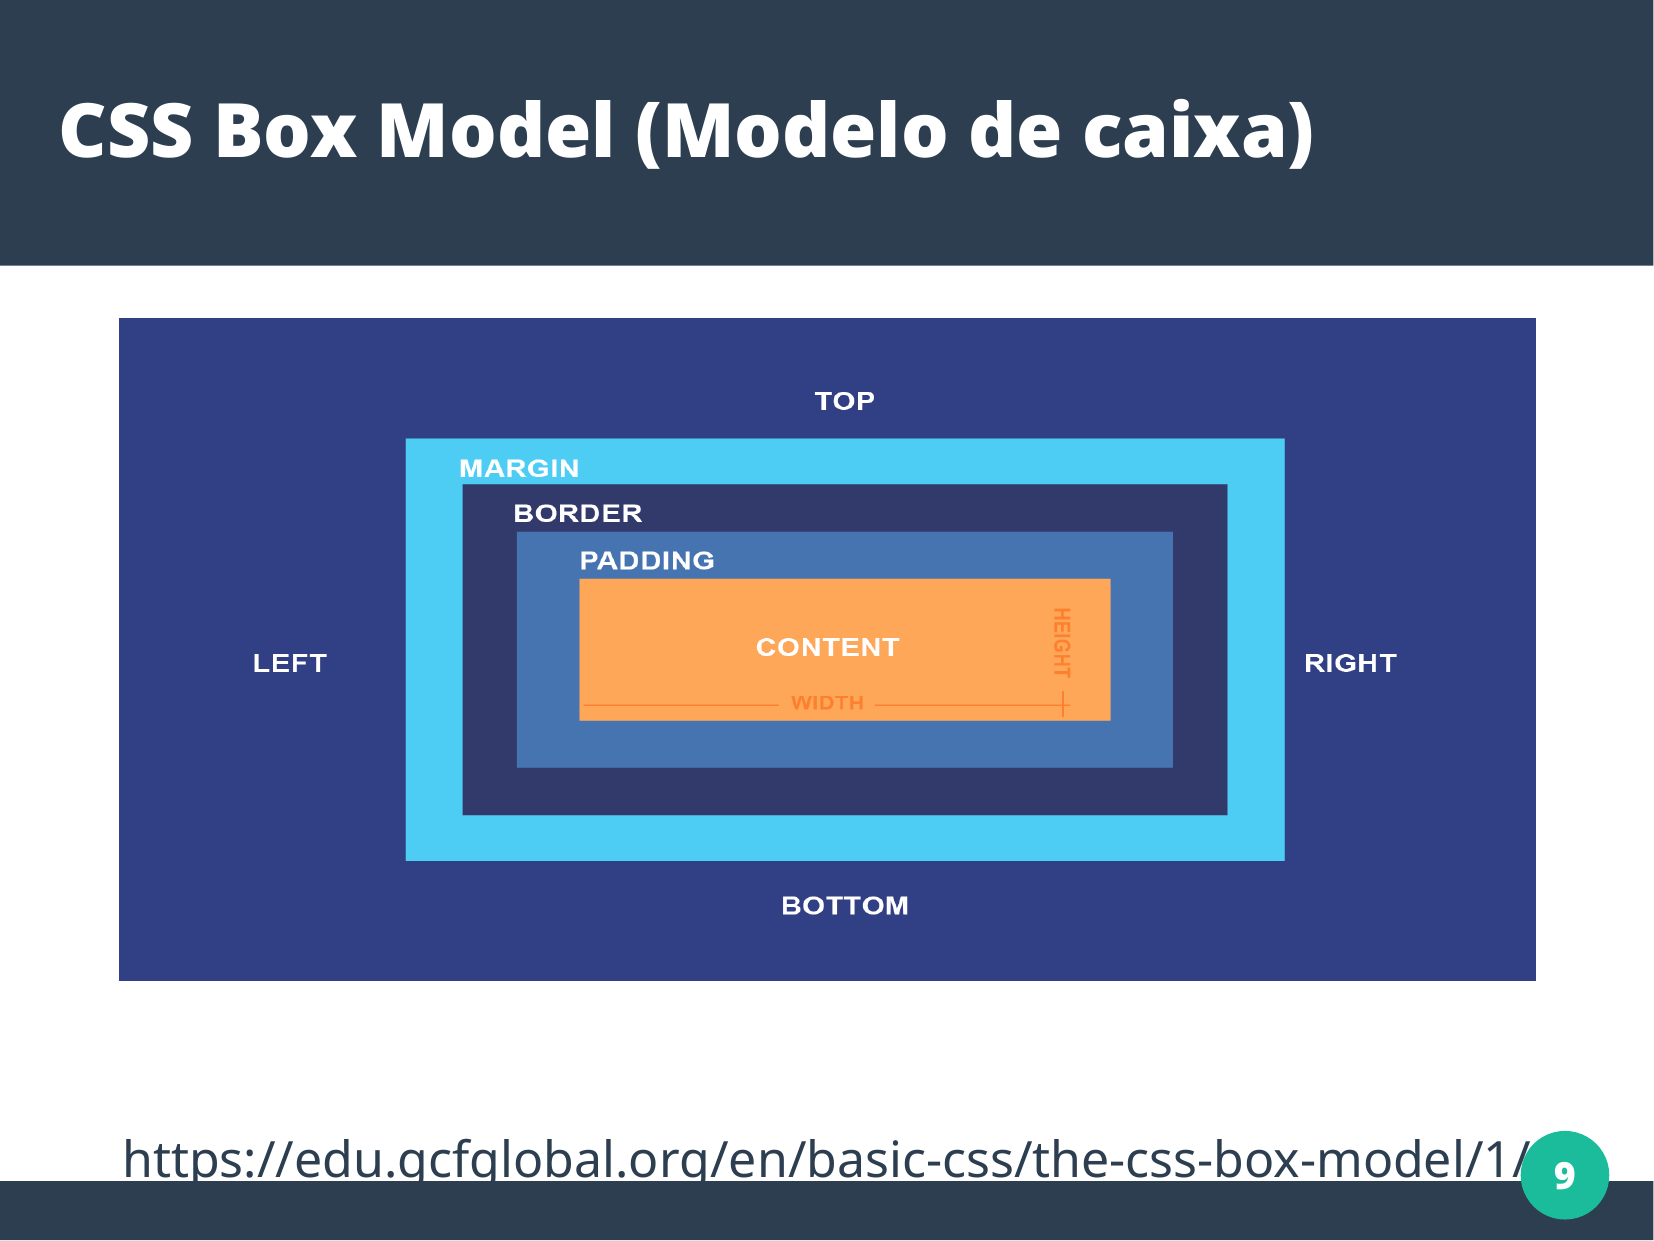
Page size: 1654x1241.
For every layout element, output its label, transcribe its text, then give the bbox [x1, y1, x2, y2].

subtitle https://edu.gcfglobal.org/en/basic-css/the-css-box-model/1/ [59, 324, 1595, 1152]
title CSS Box Model (Modelo de caixa) [59, 49, 1595, 207]
picture [119, 318, 1536, 981]
